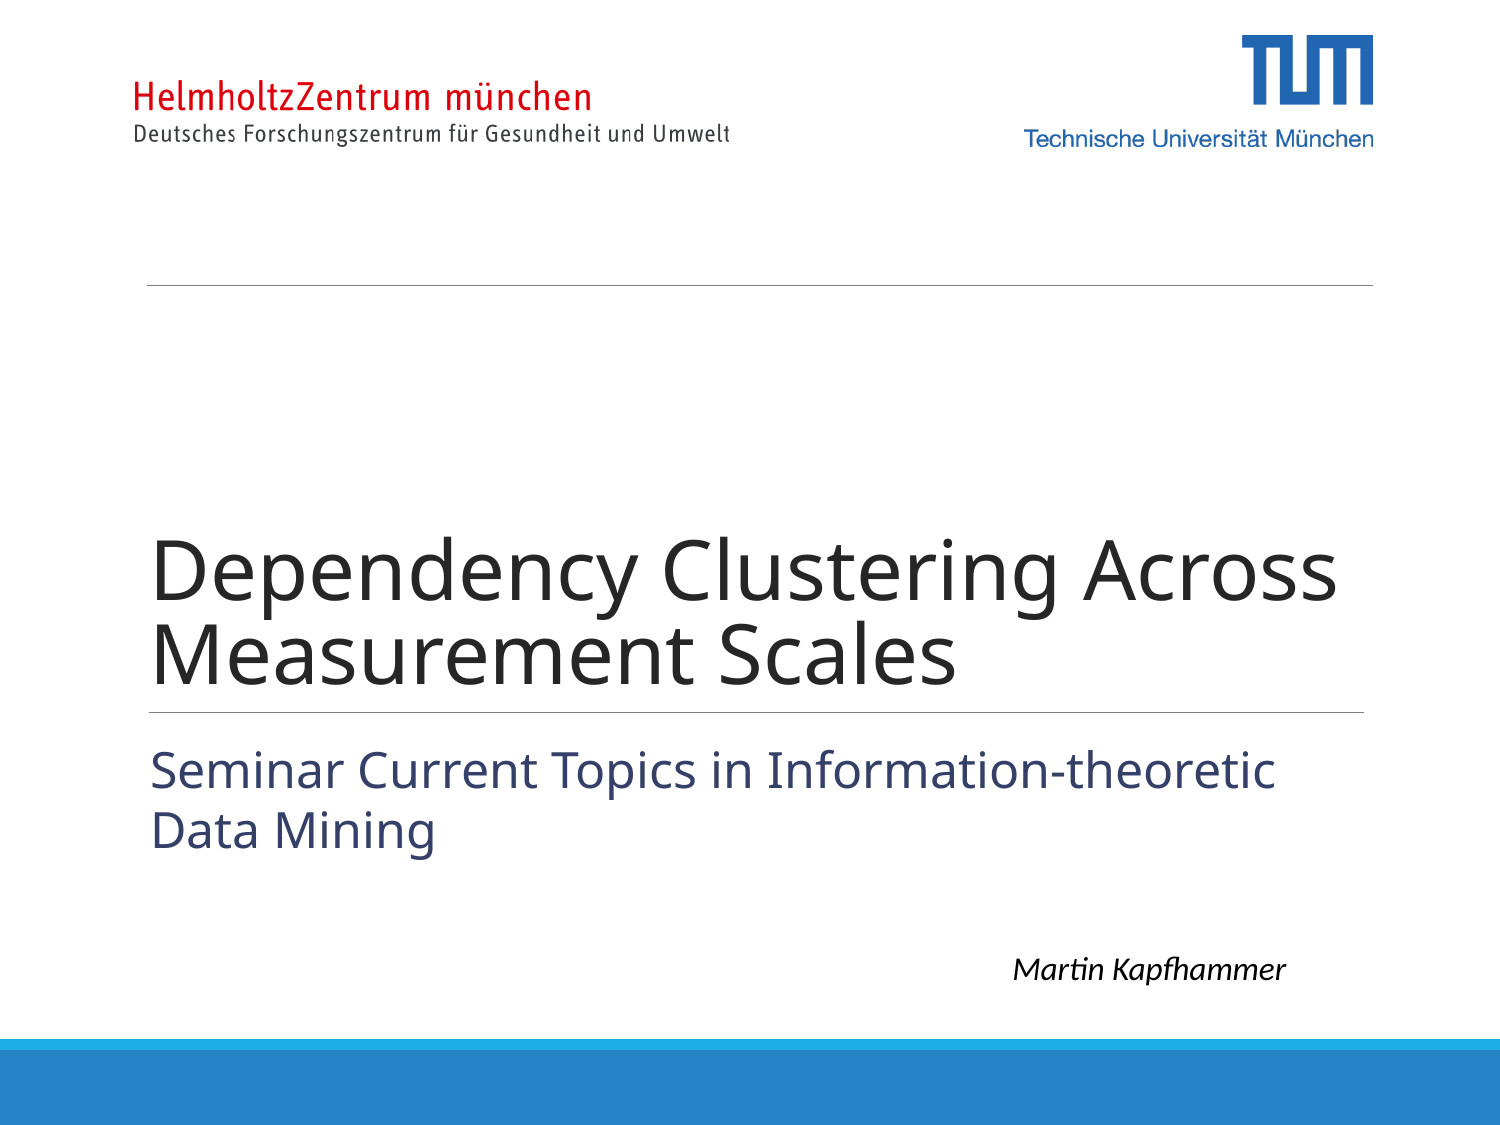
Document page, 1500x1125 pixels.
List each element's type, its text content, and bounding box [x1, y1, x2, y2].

text_box Martin Kapfhammer [997, 939, 1500, 1037]
text_box Dependency Clustering Across Measurement Scales [134, 124, 1373, 710]
picture [1024, 35, 1373, 147]
text_box Seminar Current Topics in Information-theoretic Data Mining [135, 730, 1373, 919]
picture [135, 80, 729, 147]
